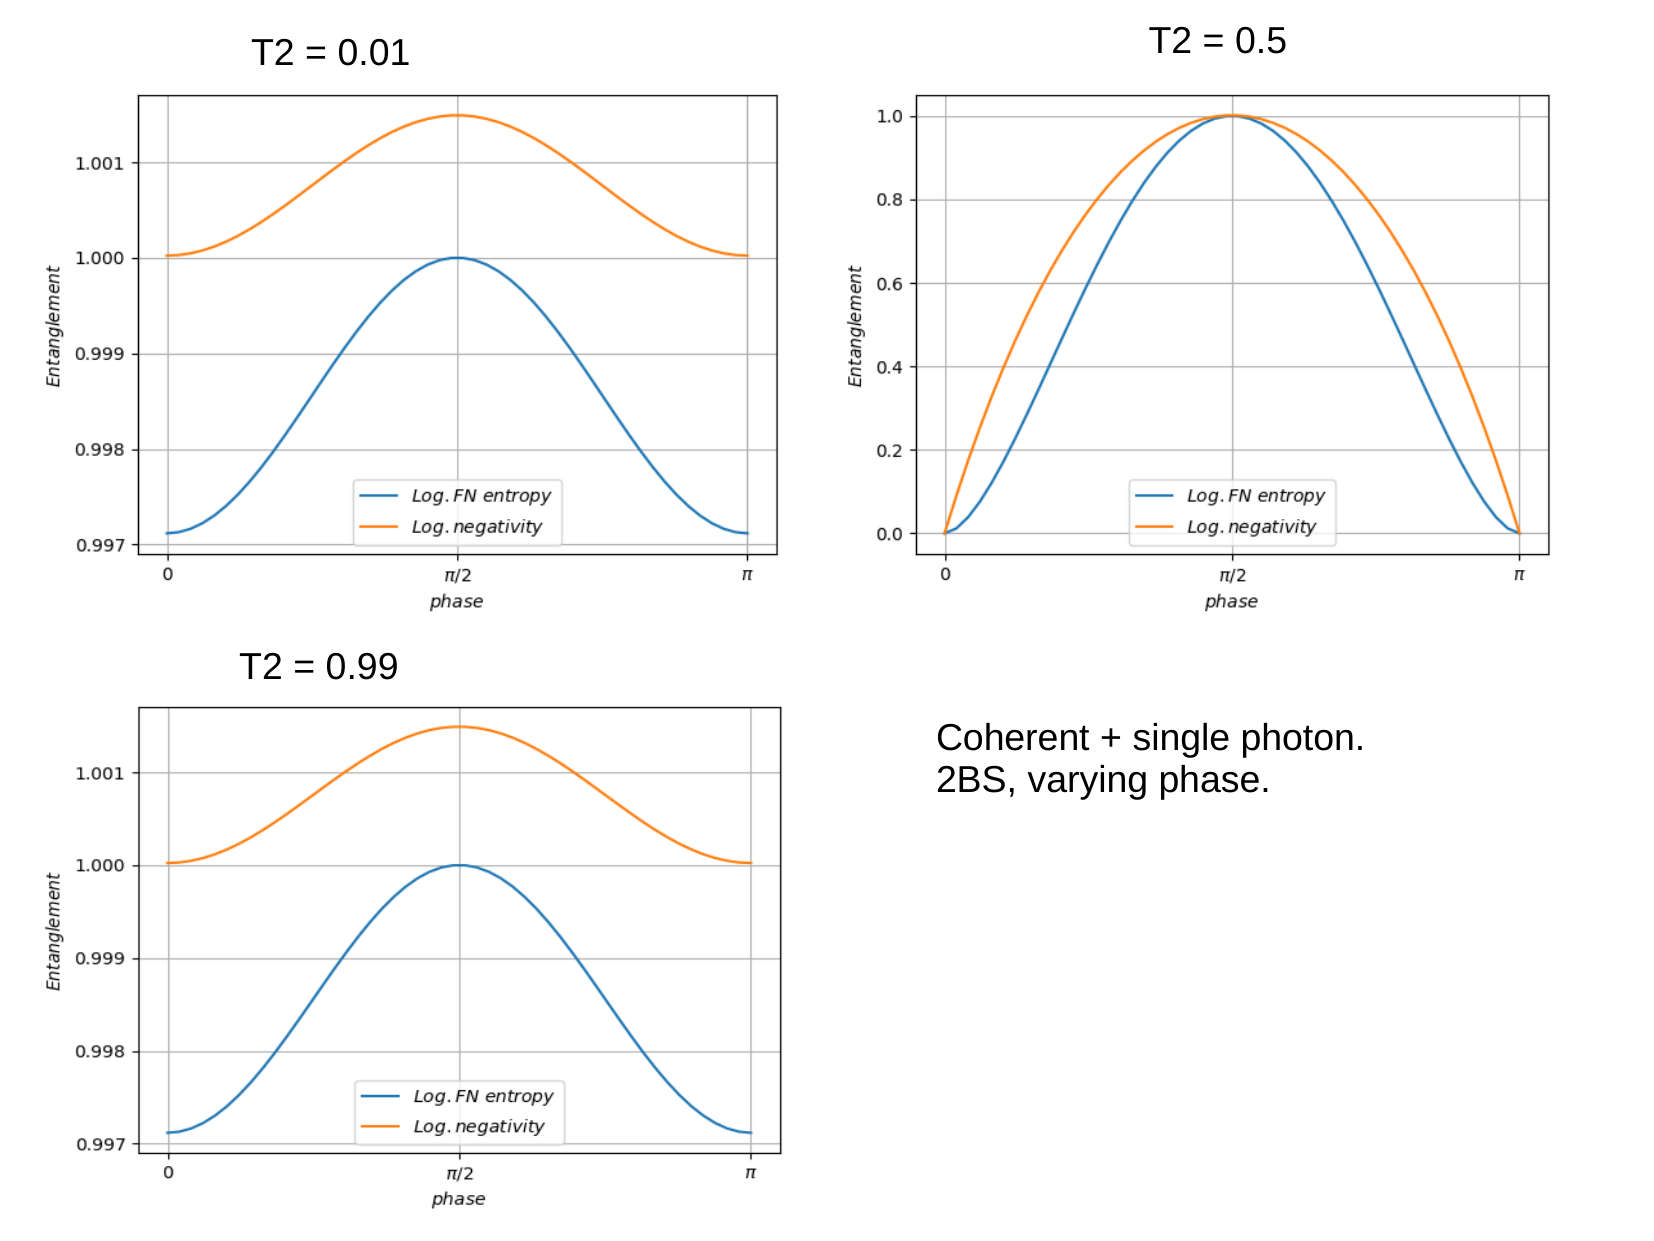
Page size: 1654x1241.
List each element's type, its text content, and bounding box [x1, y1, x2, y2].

picture [35, 23, 1630, 620]
text_box Coherent + single photon. 2BS, varying phase. [921, 708, 1394, 839]
text_box T2 = 0.01 [236, 23, 449, 81]
text_box T2 = 0.99 [224, 637, 438, 695]
text_box T2 = 0.5 [1133, 11, 1347, 69]
picture [35, 637, 863, 1217]
